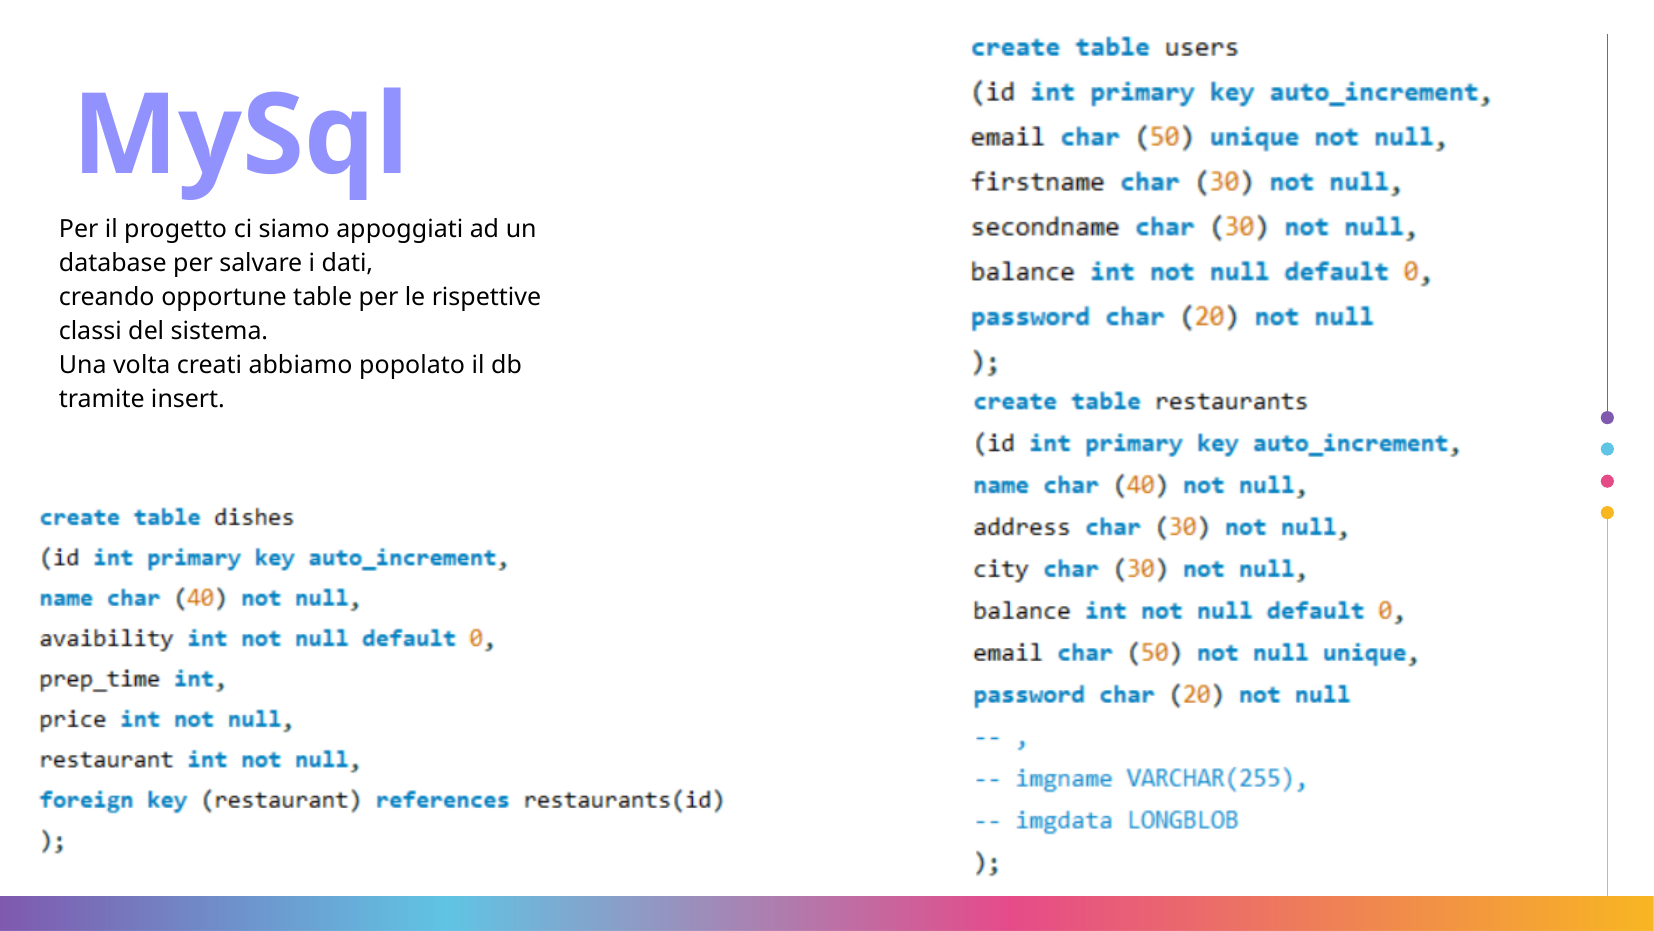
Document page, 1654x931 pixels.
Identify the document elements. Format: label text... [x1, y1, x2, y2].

picture [33, 501, 739, 874]
title MySql [72, 53, 739, 207]
picture [968, 29, 1506, 886]
title Per il progetto ci siamo appoggiati ad un database per salvare i dati, creando opportune table per le rispettive classi del sistema. Una volta creati abbiamo popolato il db tramite insert. [59, 176, 545, 416]
picture [0, 896, 1654, 931]
